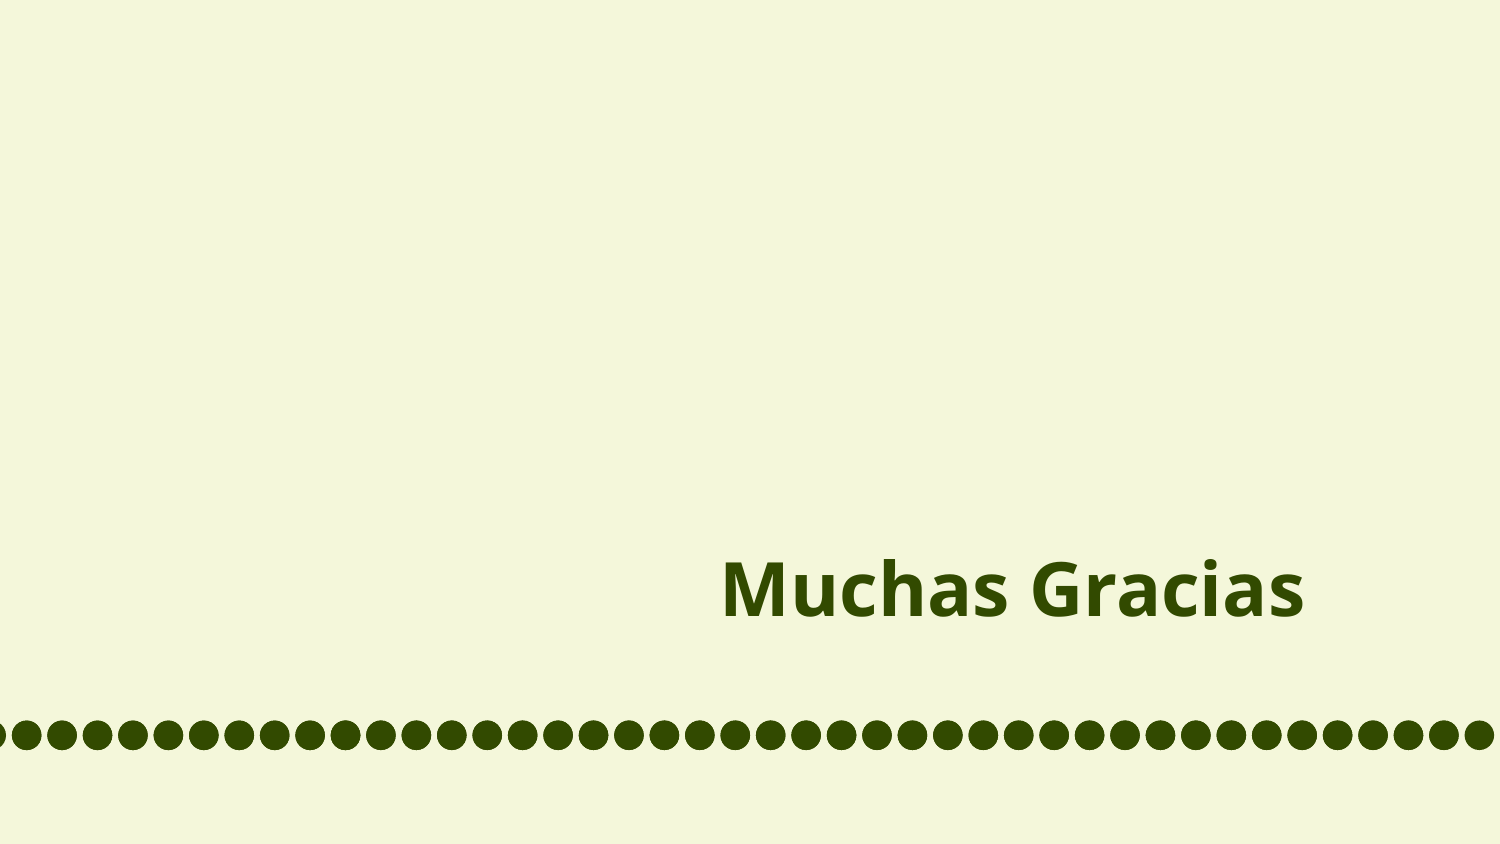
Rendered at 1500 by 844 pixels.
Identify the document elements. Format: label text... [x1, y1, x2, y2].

text_box [0, 723, 7, 748]
text_box [1039, 720, 1069, 751]
text_box [649, 720, 680, 751]
text_box [118, 720, 148, 751]
text_box [791, 720, 821, 751]
text_box [1358, 720, 1388, 751]
text_box [1251, 720, 1282, 751]
text_box [437, 720, 467, 751]
text_box [897, 720, 928, 751]
text_box [755, 720, 786, 751]
text_box [543, 720, 573, 751]
text_box [1464, 720, 1495, 751]
text_box [720, 720, 751, 751]
text_box [259, 720, 290, 751]
title Muchas Gracias [361, 481, 1500, 579]
text_box [968, 720, 999, 751]
text_box [1145, 720, 1176, 751]
text_box [189, 720, 219, 751]
text_box [1110, 720, 1140, 751]
text_box [295, 720, 325, 751]
text_box [401, 720, 432, 751]
text_box [472, 720, 503, 751]
text_box [224, 720, 255, 751]
text_box [1429, 720, 1459, 751]
text_box [47, 720, 77, 751]
text_box [614, 720, 644, 751]
text_box [366, 720, 396, 751]
text_box [82, 720, 113, 751]
text_box [685, 720, 715, 751]
text_box [1287, 720, 1317, 751]
text_box [1003, 720, 1034, 751]
text_box [862, 720, 892, 751]
text_box [1074, 720, 1105, 751]
text_box [1216, 720, 1247, 751]
text_box [330, 720, 361, 751]
text_box [1393, 720, 1424, 751]
text_box [153, 720, 184, 751]
text_box [826, 720, 857, 751]
text_box [11, 720, 42, 751]
text_box [507, 720, 538, 751]
text_box [933, 720, 963, 751]
text_box [1181, 720, 1211, 751]
text_box [578, 720, 609, 751]
text_box [1322, 720, 1353, 751]
